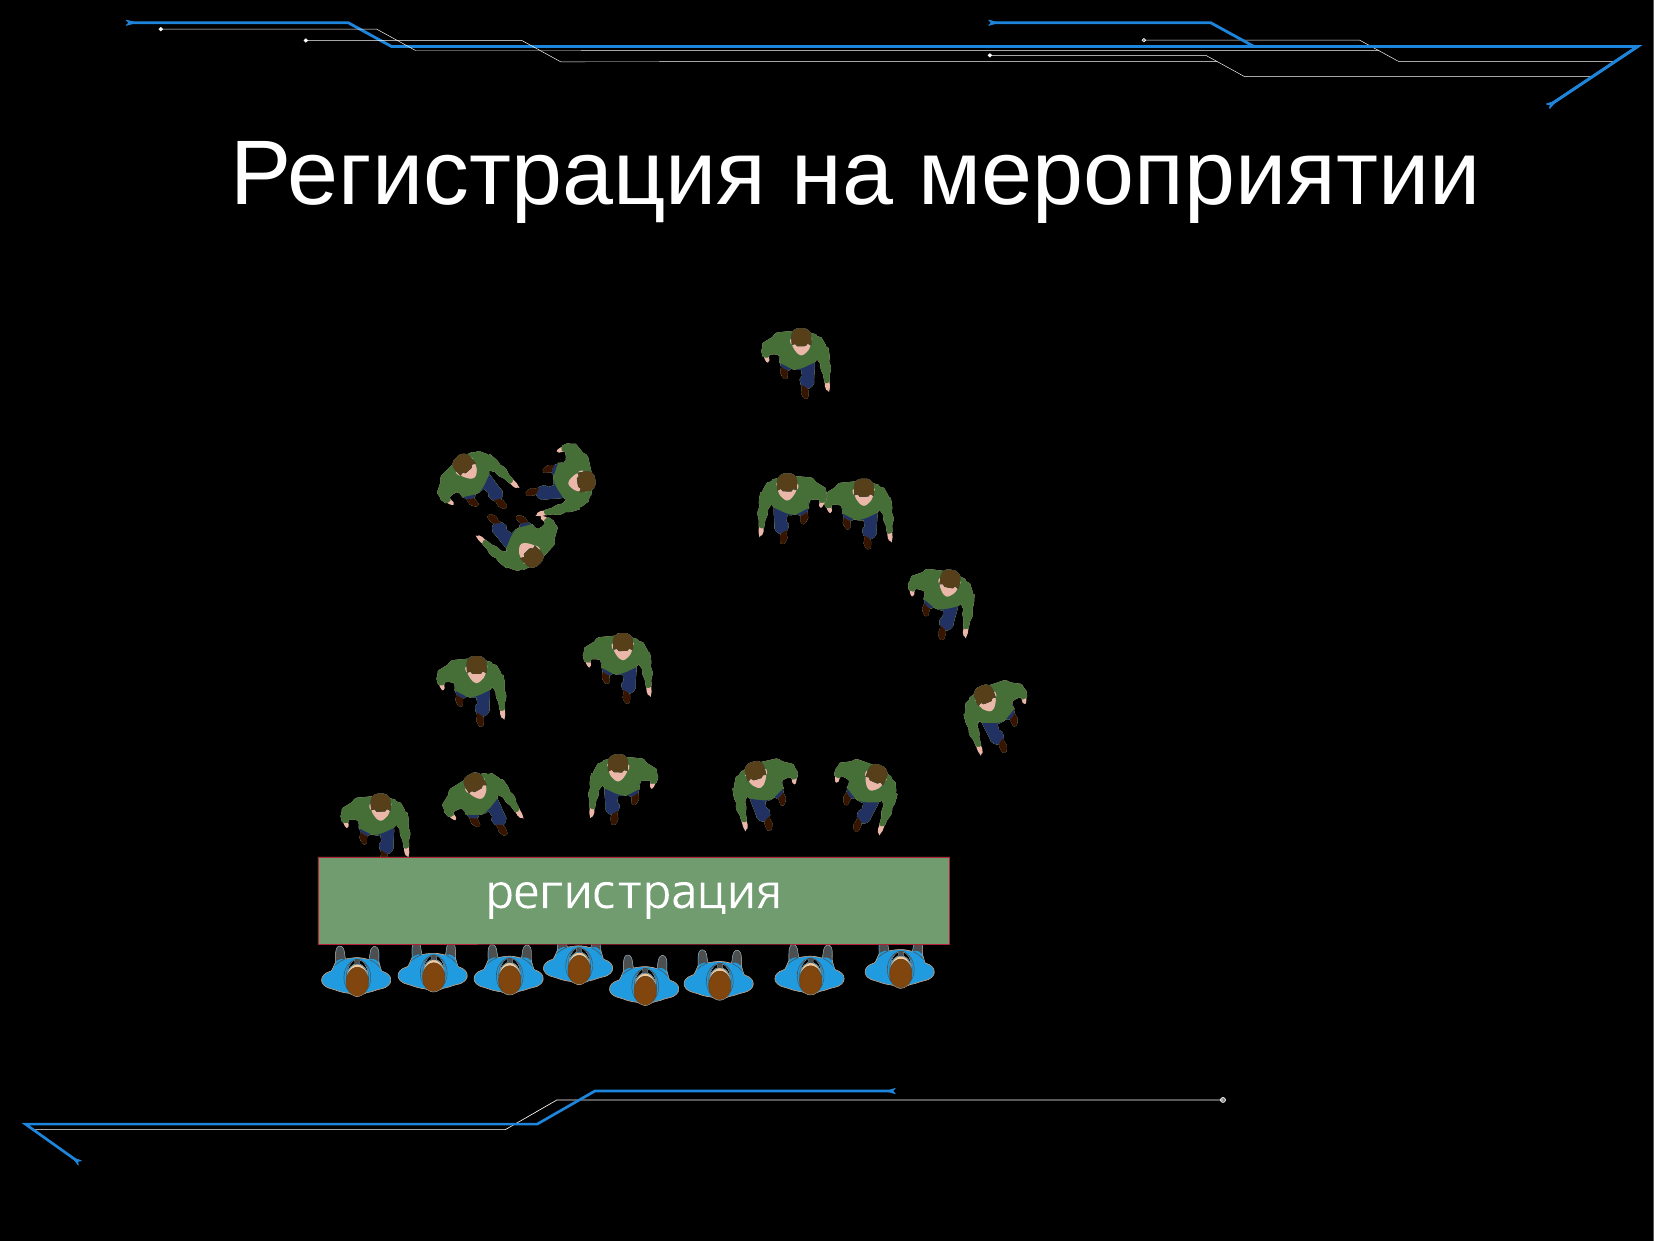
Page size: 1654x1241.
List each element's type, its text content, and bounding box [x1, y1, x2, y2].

picture [314, 289, 1399, 1010]
title Регистрация на мероприятии [147, 84, 1565, 262]
